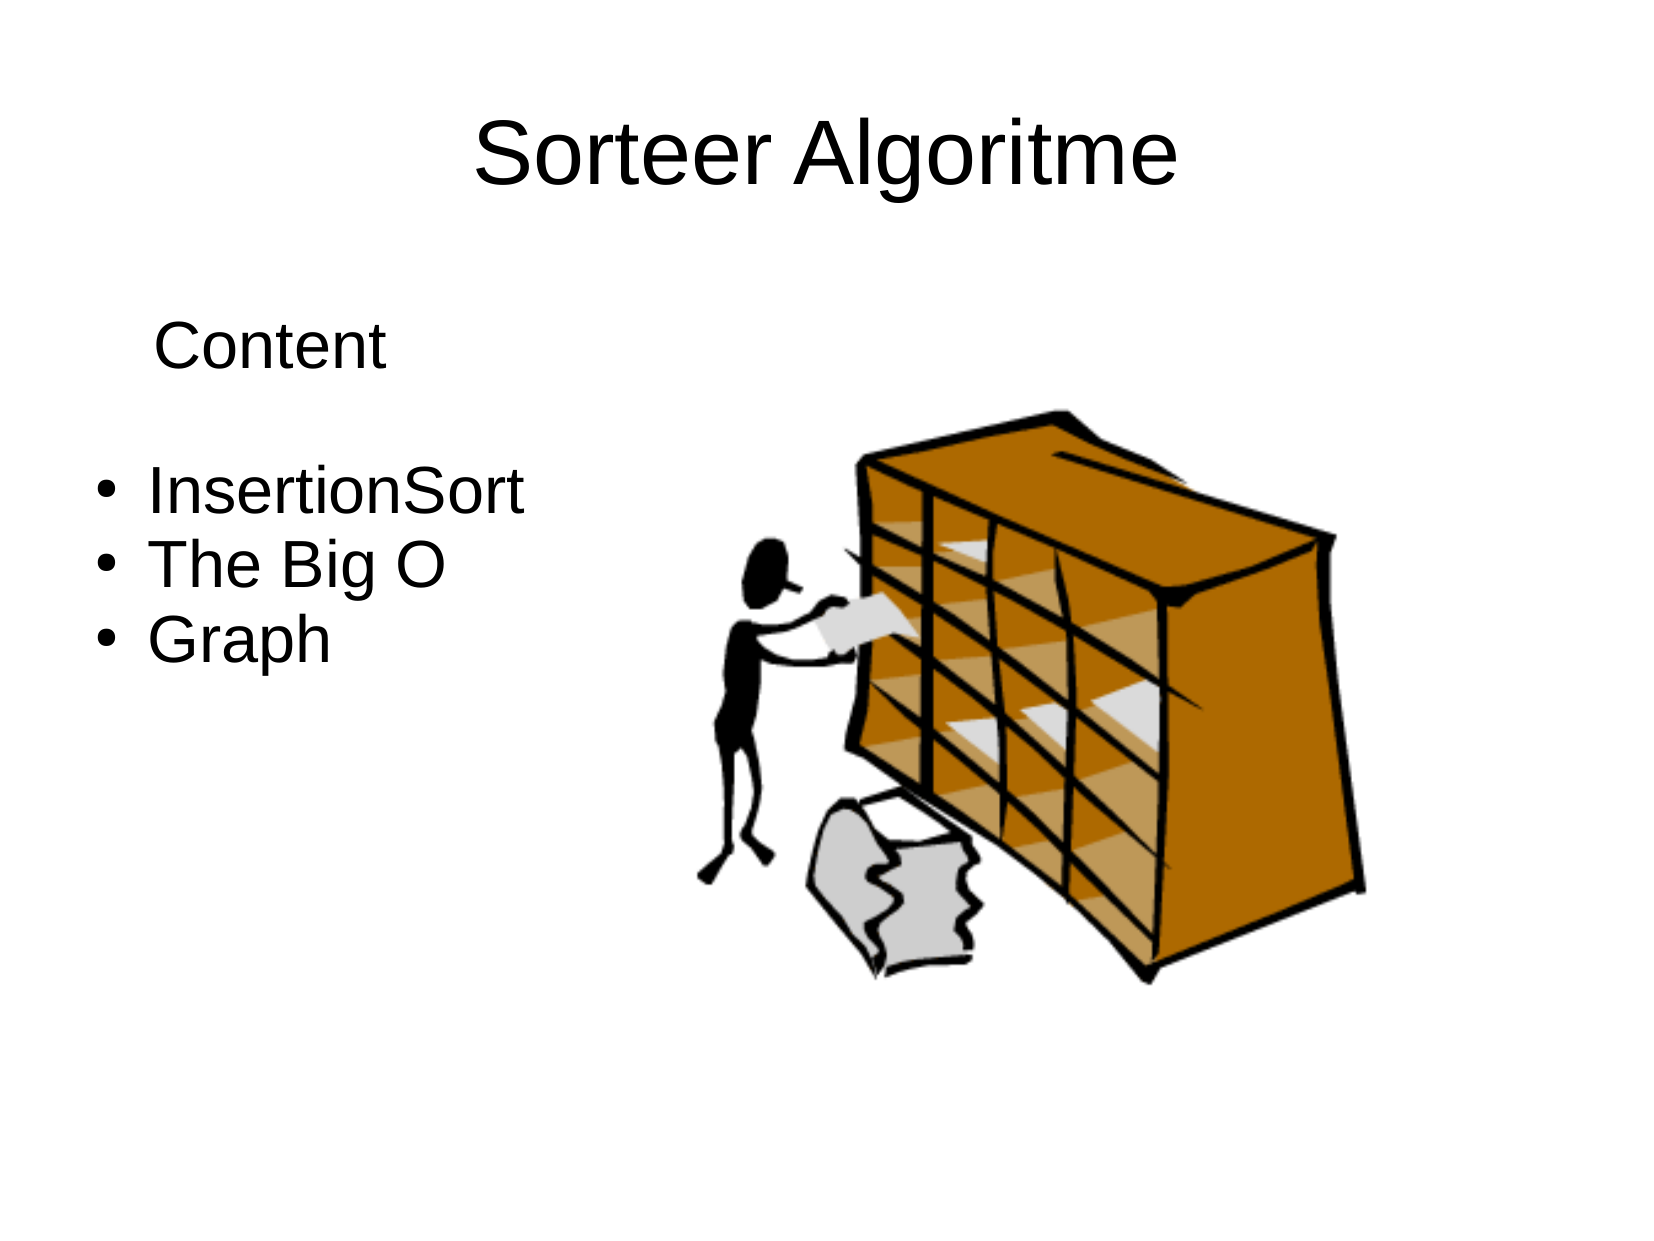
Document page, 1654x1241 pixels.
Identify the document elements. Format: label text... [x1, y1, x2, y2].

title Sorteer Algoritme [82, 49, 1571, 257]
text_box Content [118, 308, 473, 414]
subtitle InsertionSort The Big O Graph [94, 377, 638, 1098]
picture [649, 342, 1406, 1063]
